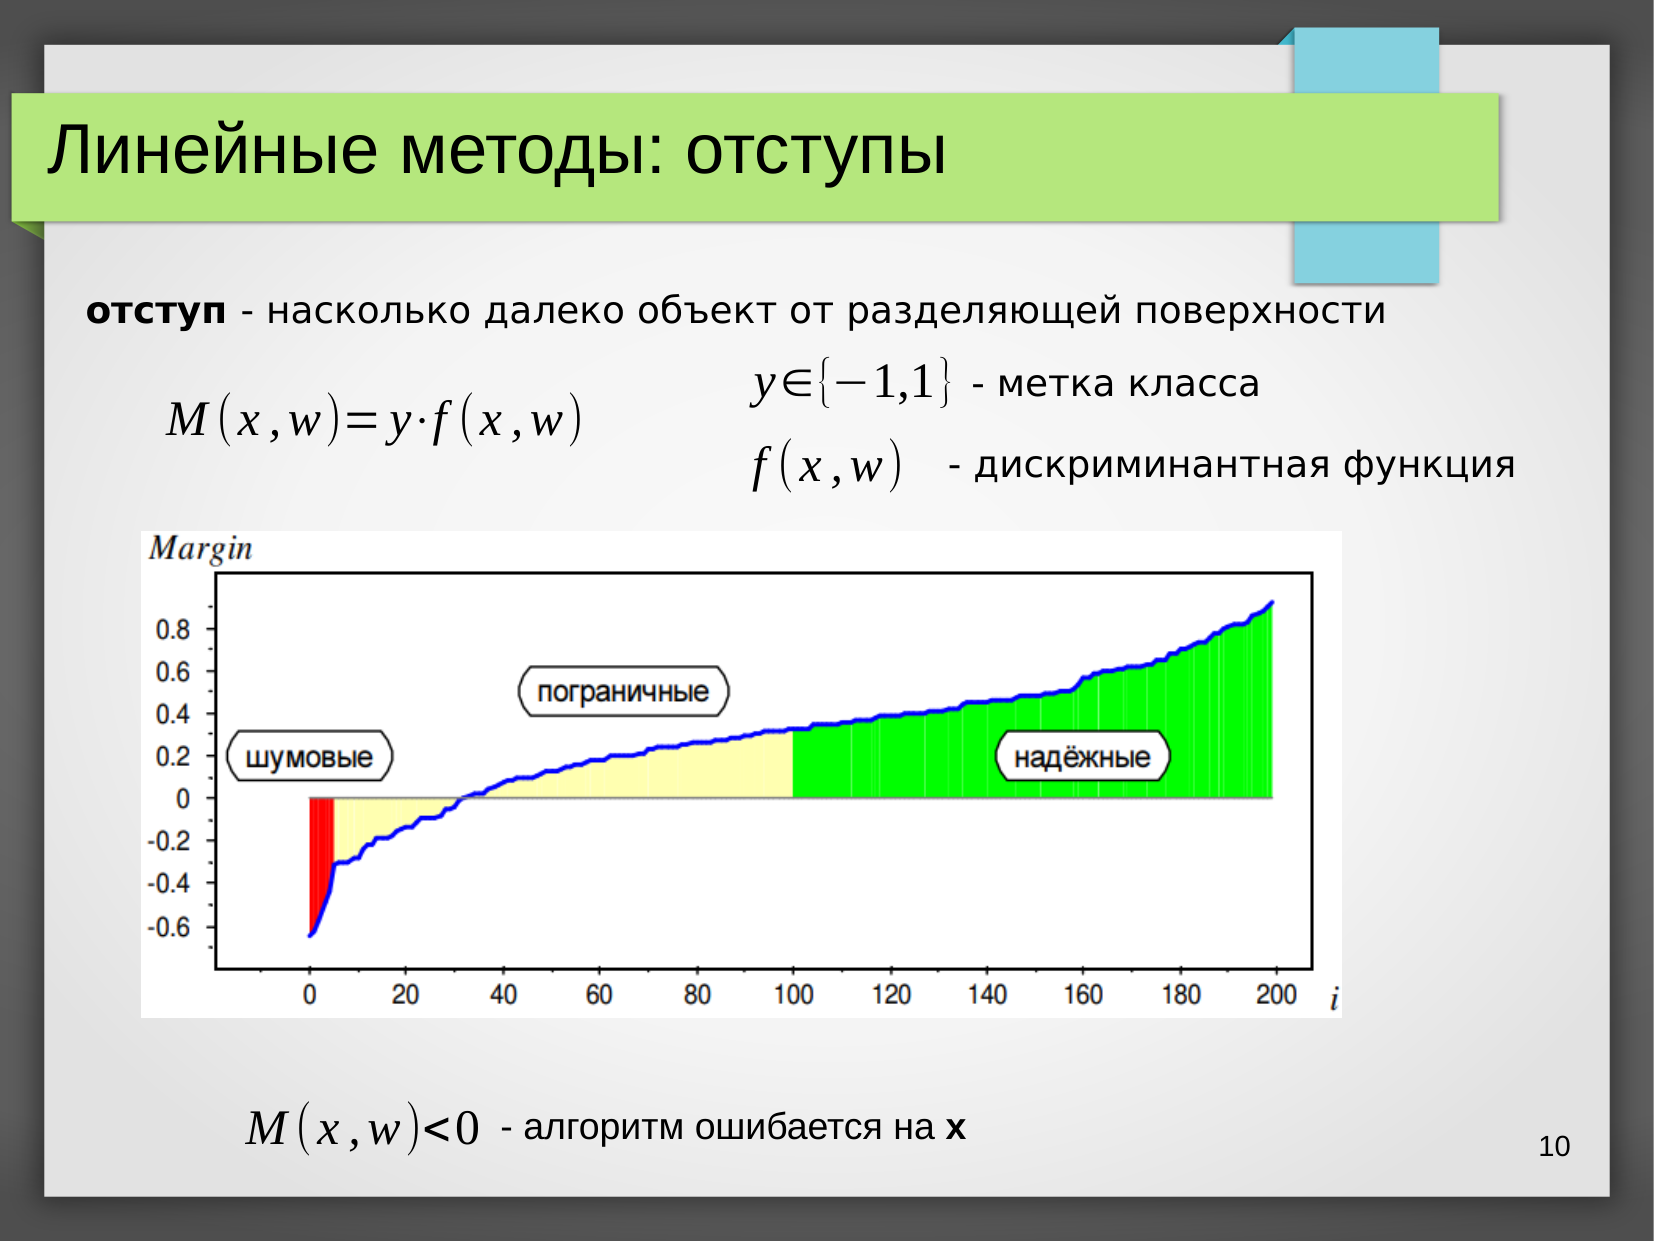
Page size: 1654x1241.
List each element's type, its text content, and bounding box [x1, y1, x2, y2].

text_box - дискриминантная функция [933, 435, 1536, 495]
text_box - метка класса [956, 354, 1287, 413]
text_box - алгоритм ошибается на х [487, 1098, 996, 1155]
chart [744, 355, 964, 414]
chart [236, 1098, 488, 1159]
chart [156, 389, 591, 451]
picture [0, 0, 1654, 1241]
chart [744, 435, 911, 497]
title Линейные методы: отступы [47, 109, 1501, 189]
text_box отступ - насколько далеко объект от разделяющей поверхности [70, 281, 1514, 355]
